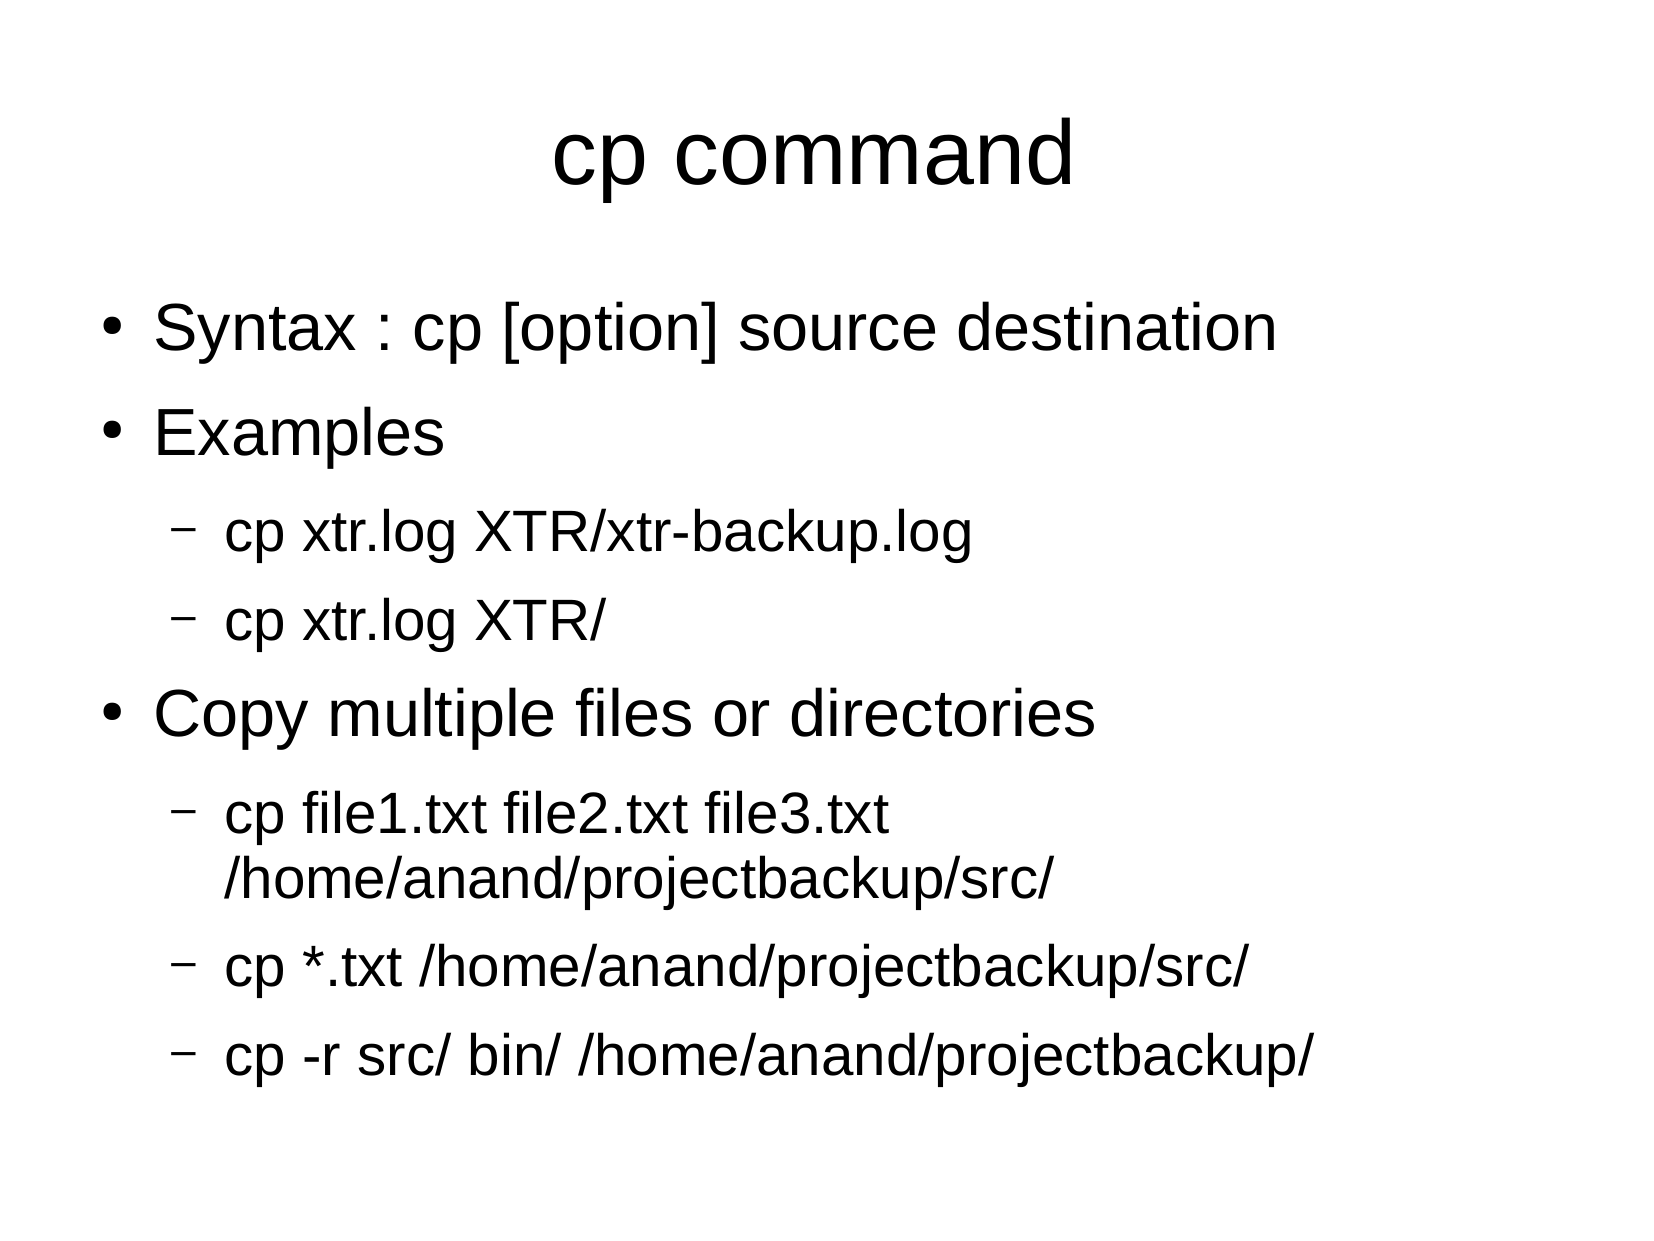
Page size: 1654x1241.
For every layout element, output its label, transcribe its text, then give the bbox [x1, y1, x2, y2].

title cp command [82, 49, 1571, 257]
list Syntax : cp [option] source destination Examples cp xtr.log XTR/xtr-backup.log cp xtr.log XTR/ Copy multiple files or directories cp file1.txt file2.txt file3.txt /home/anand/projectbackup/src/ cp *.txt /home/anand/projectbackup/src/ cp -r src/ bin/ /home/anand/projectbackup/ [82, 290, 1571, 1109]
